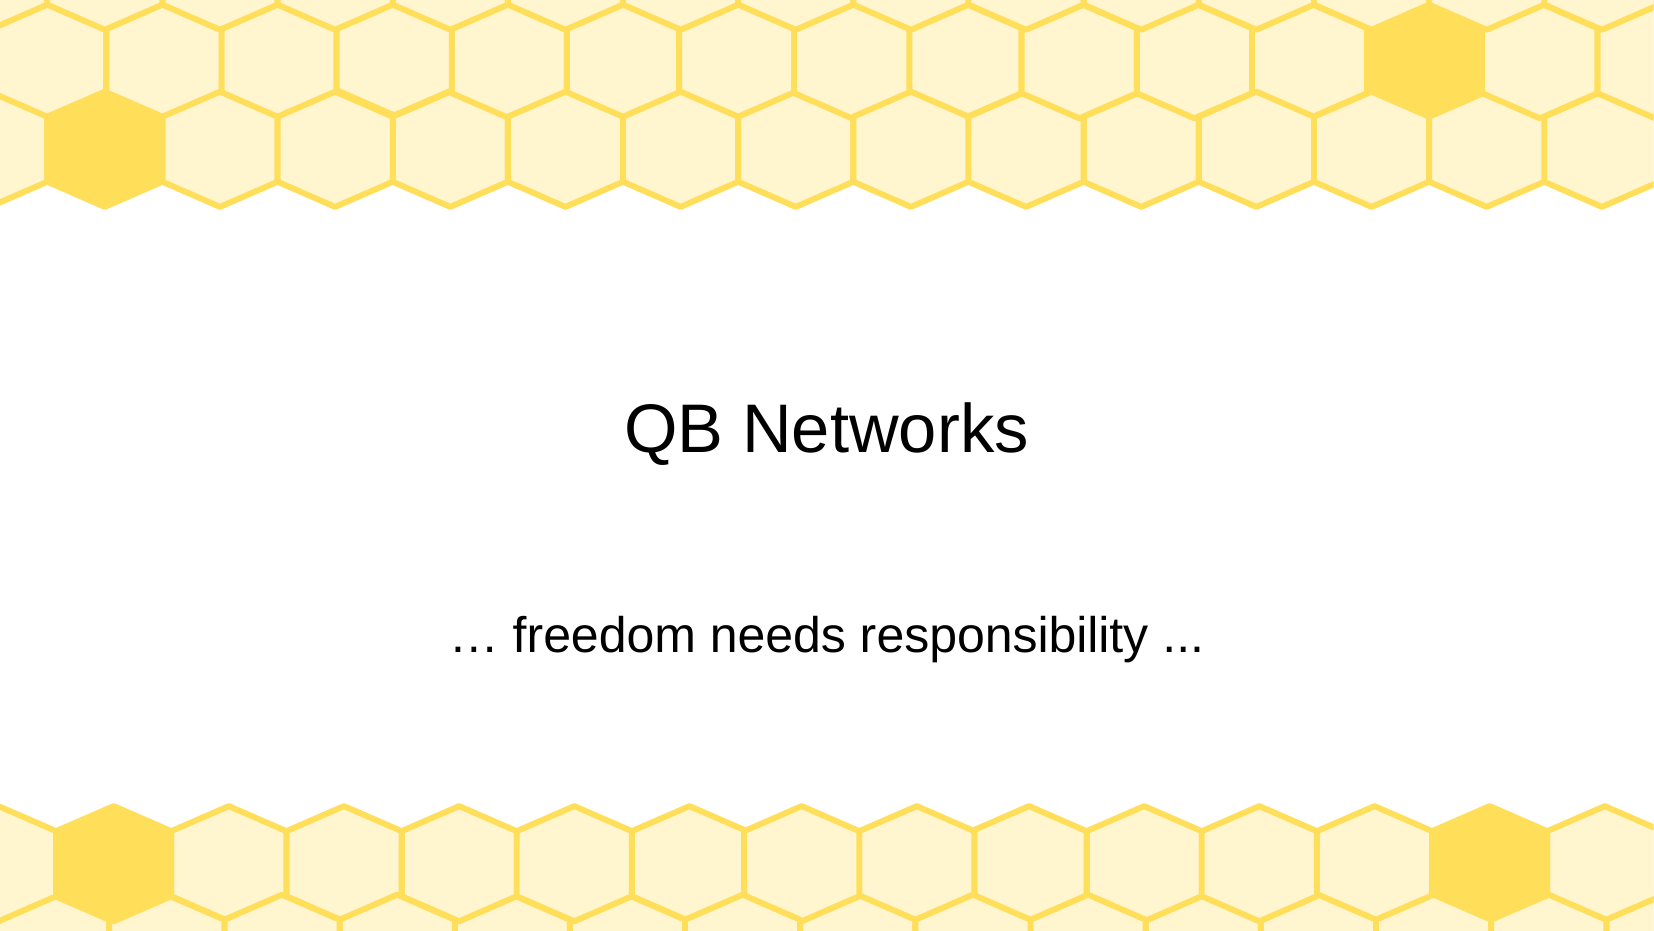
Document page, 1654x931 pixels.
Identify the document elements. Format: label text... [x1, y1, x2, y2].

subtitle … freedom needs responsibility ... [88, 561, 1565, 709]
title QB Networks [88, 324, 1565, 532]
